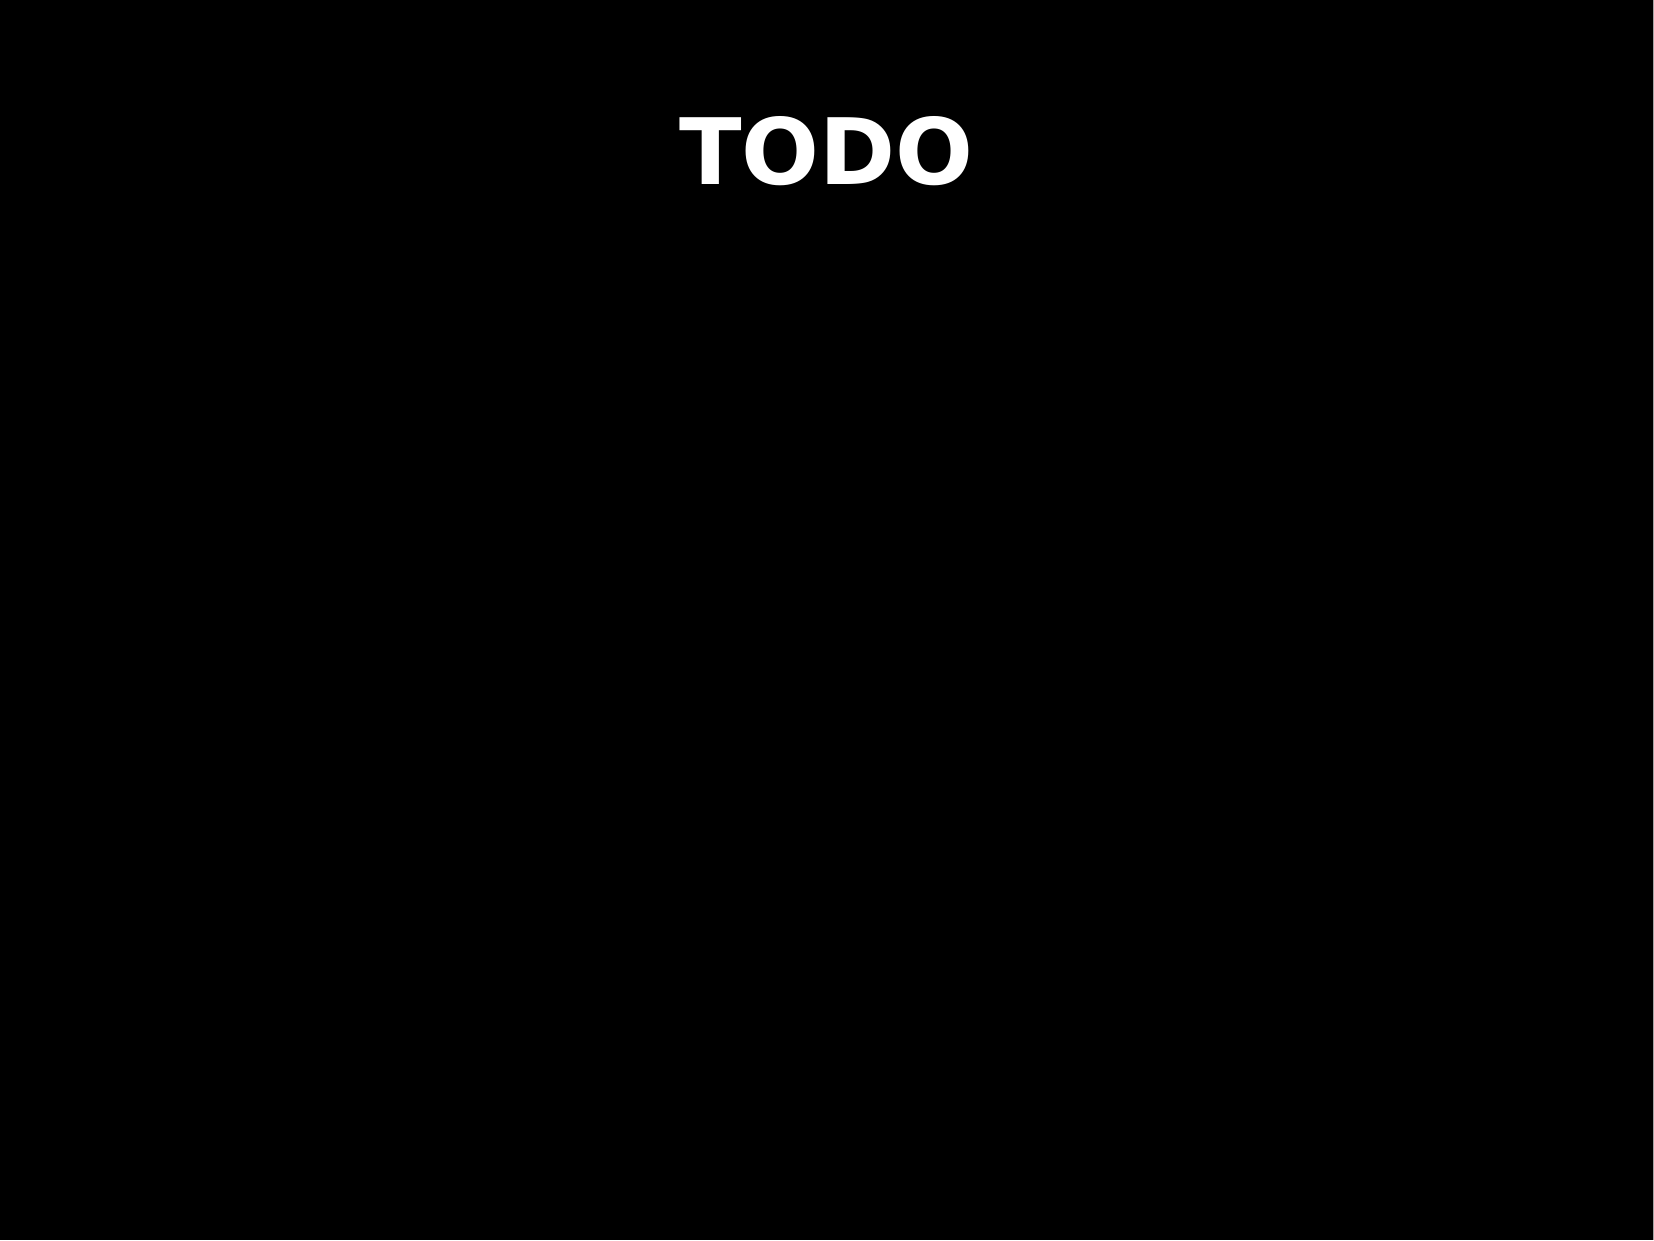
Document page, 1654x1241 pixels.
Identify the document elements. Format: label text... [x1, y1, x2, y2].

title TODO [82, 49, 1571, 257]
